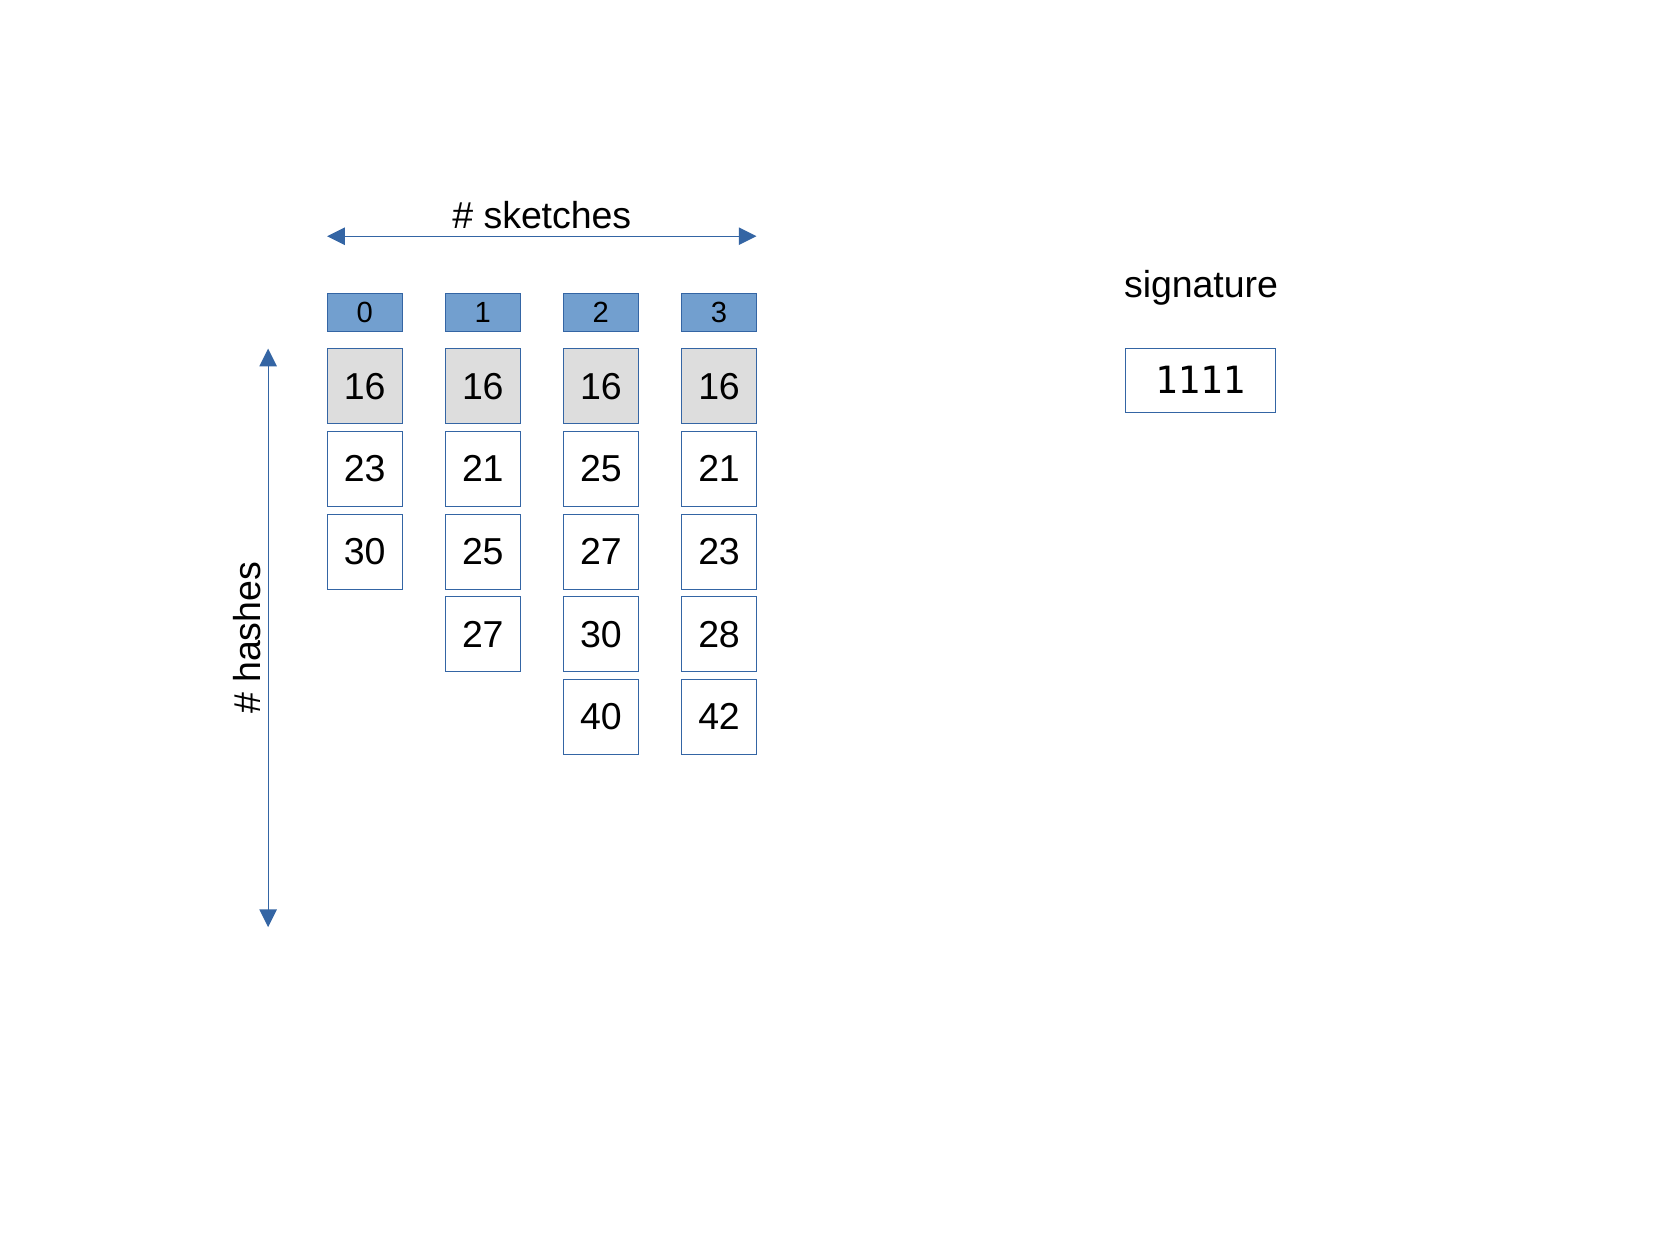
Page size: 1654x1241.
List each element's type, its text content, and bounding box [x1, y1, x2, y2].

text_box 27 [563, 514, 639, 590]
text_box 0 [327, 293, 403, 332]
text_box 25 [445, 514, 521, 590]
text_box 28 [681, 596, 757, 672]
text_box signature [1032, 246, 1370, 322]
text_box 1111 [1125, 348, 1276, 413]
text_box 23 [327, 431, 403, 507]
text_box 27 [445, 596, 521, 672]
text_box 40 [563, 679, 639, 755]
text_box 16 [327, 348, 403, 424]
text_box 25 [563, 431, 639, 507]
text_box 16 [445, 348, 521, 424]
text_box 2 [563, 293, 639, 332]
text_box 23 [681, 514, 757, 590]
text_box 30 [563, 596, 639, 672]
text_box 16 [681, 348, 757, 424]
text_box 42 [681, 679, 757, 755]
text_box 1 [445, 293, 521, 332]
text_box 3 [681, 293, 757, 332]
text_box 21 [445, 431, 521, 507]
text_box 21 [681, 431, 757, 507]
text_box 30 [327, 514, 403, 590]
text_box 16 [563, 348, 639, 424]
